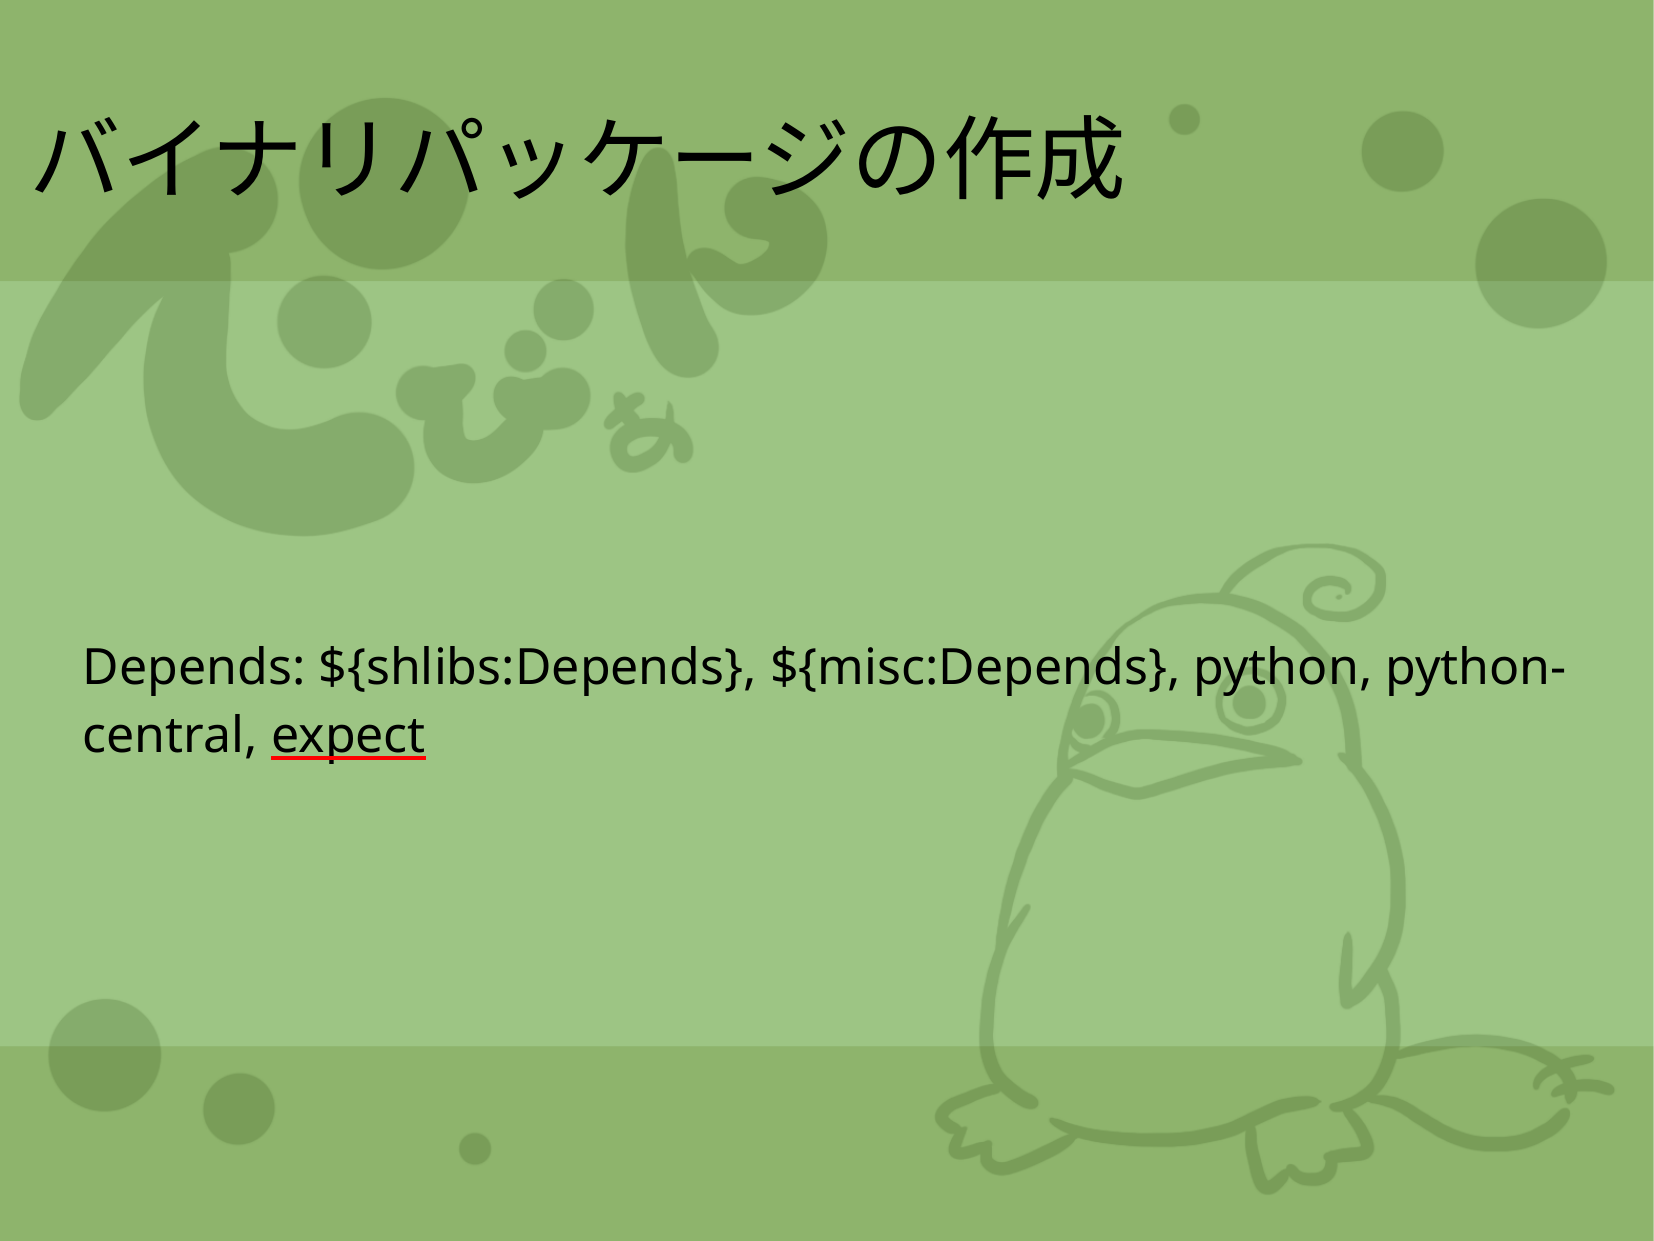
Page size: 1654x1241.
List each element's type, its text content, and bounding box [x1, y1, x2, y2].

picture [0, 0, 1654, 1241]
title バイナリパッケージの作成 [29, 49, 1625, 257]
subtitle Depends: ${shlibs:Depends}, ${misc:Depends}, python, python-central, expect [82, 289, 1571, 1109]
